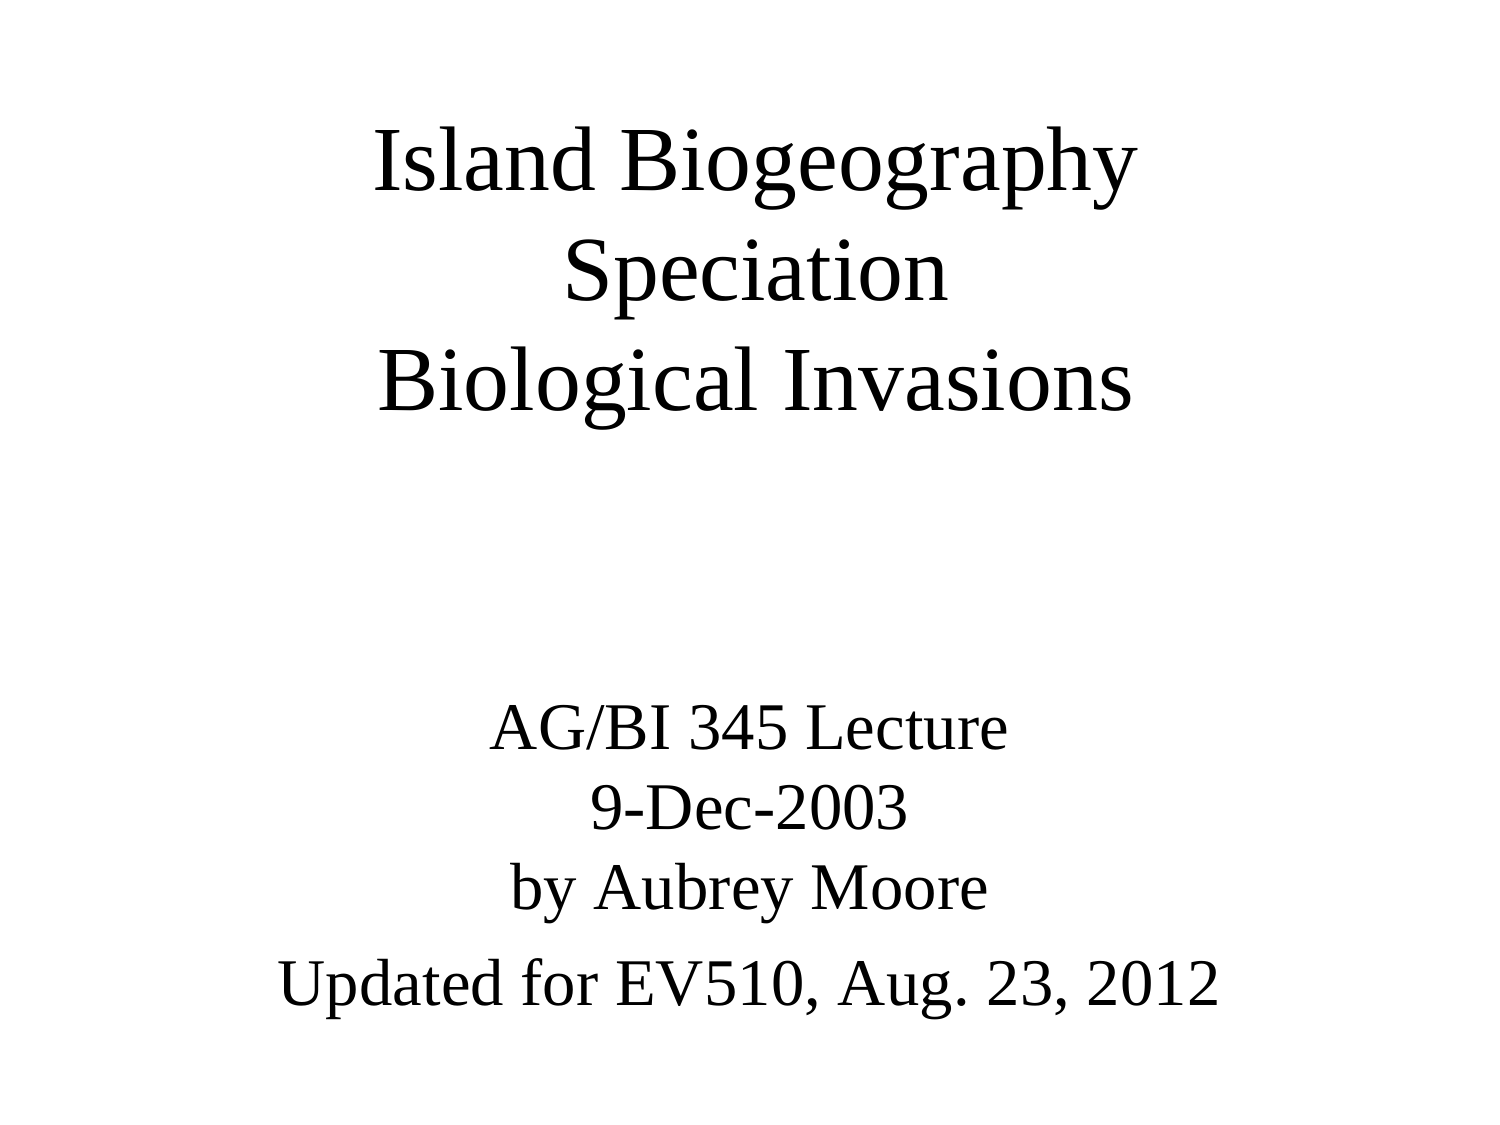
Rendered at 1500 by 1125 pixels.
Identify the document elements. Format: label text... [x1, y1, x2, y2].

title Island Biogeography Speciation Biological Invasions [125, 74, 1388, 563]
subtitle AG/BI 345 Lecture 9-Dec-2003 by Aubrey Moore Updated for EV510, Aug. 23, 2012 [225, 675, 1276, 1027]
